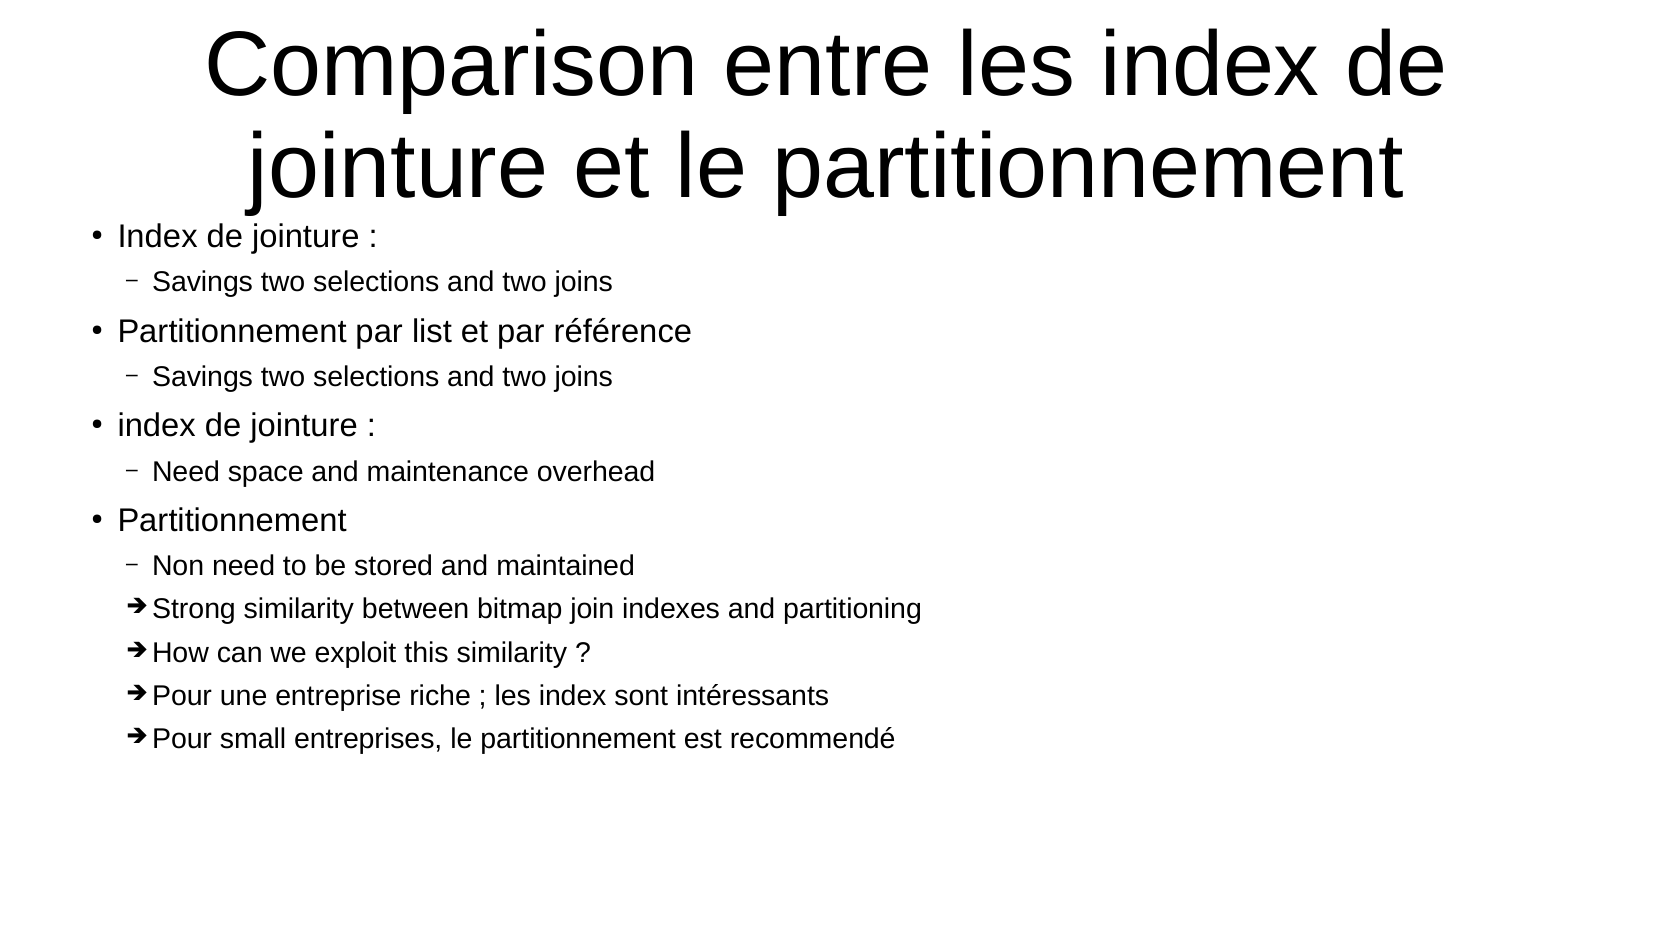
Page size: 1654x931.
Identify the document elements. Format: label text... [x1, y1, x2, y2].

list Index de jointure : Savings two selections and two joins Partitionnement par list et par référence Savings two selections and two joins index de jointure : Need space and maintenance overhead Partitionnement Non need to be stored and maintained Strong similarity between bitmap join indexes and partitioning How can we exploit this similarity ? Pour une entreprise riche ; les index sont intéressants Pour small entreprises, le partitionnement est recommendé [82, 217, 1571, 758]
title Comparison entre les index de jointure et le partitionnement [82, 12, 1571, 217]
